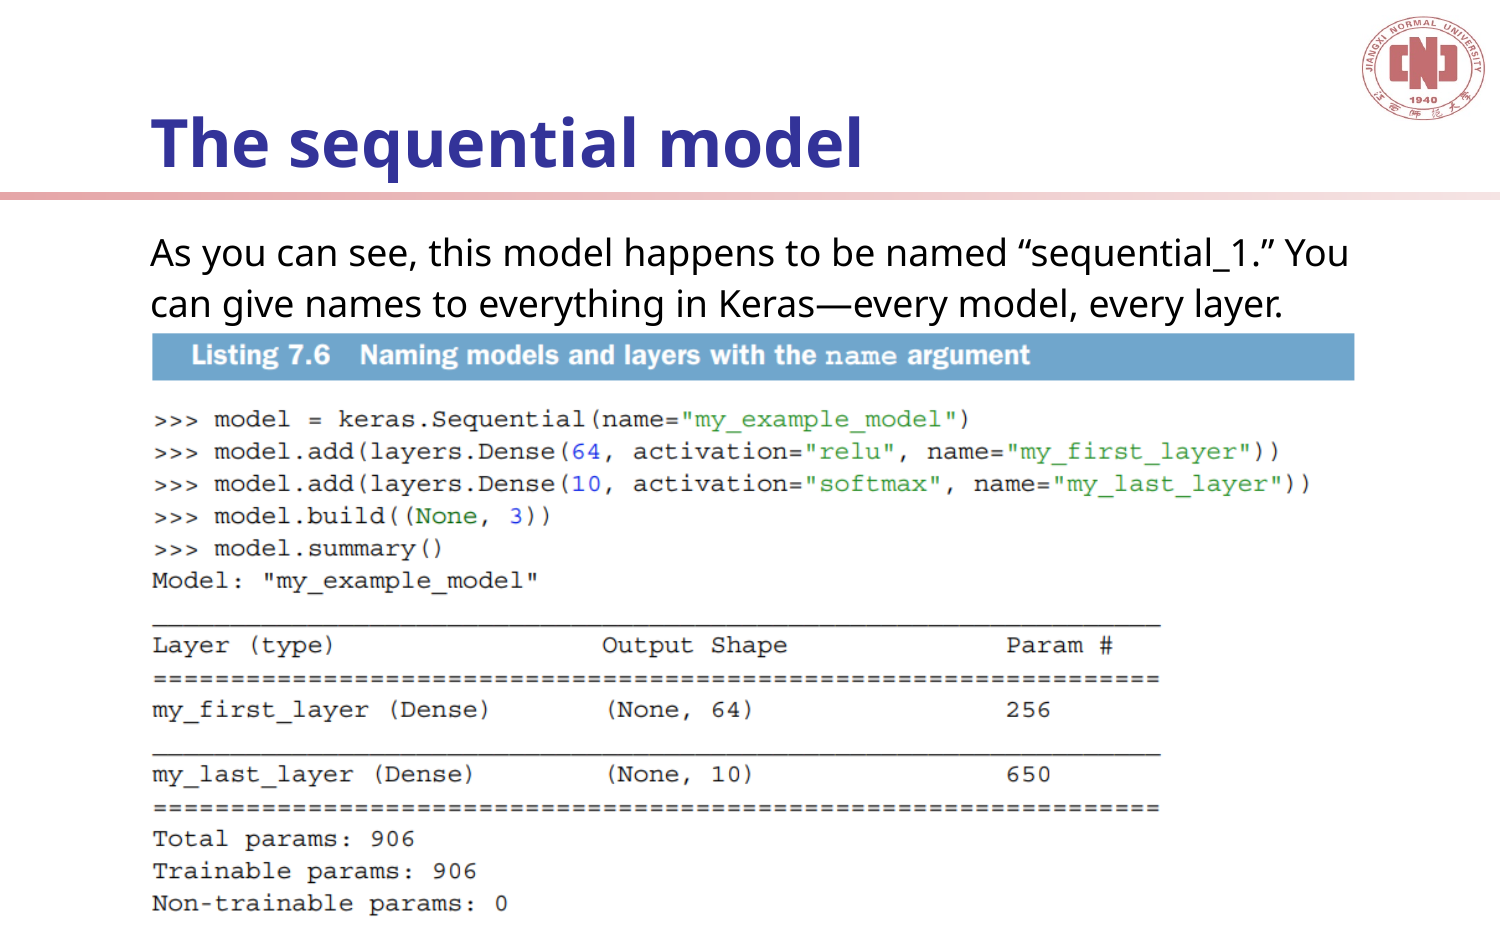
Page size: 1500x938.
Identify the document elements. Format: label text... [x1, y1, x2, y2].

picture [1360, 15, 1486, 121]
title The sequential model [150, 109, 1351, 188]
list As you can see, this model happens to be named “sequential_1.” You can give names to everything in Keras—every model, every layer. [150, 226, 1351, 330]
picture [150, 330, 1357, 928]
